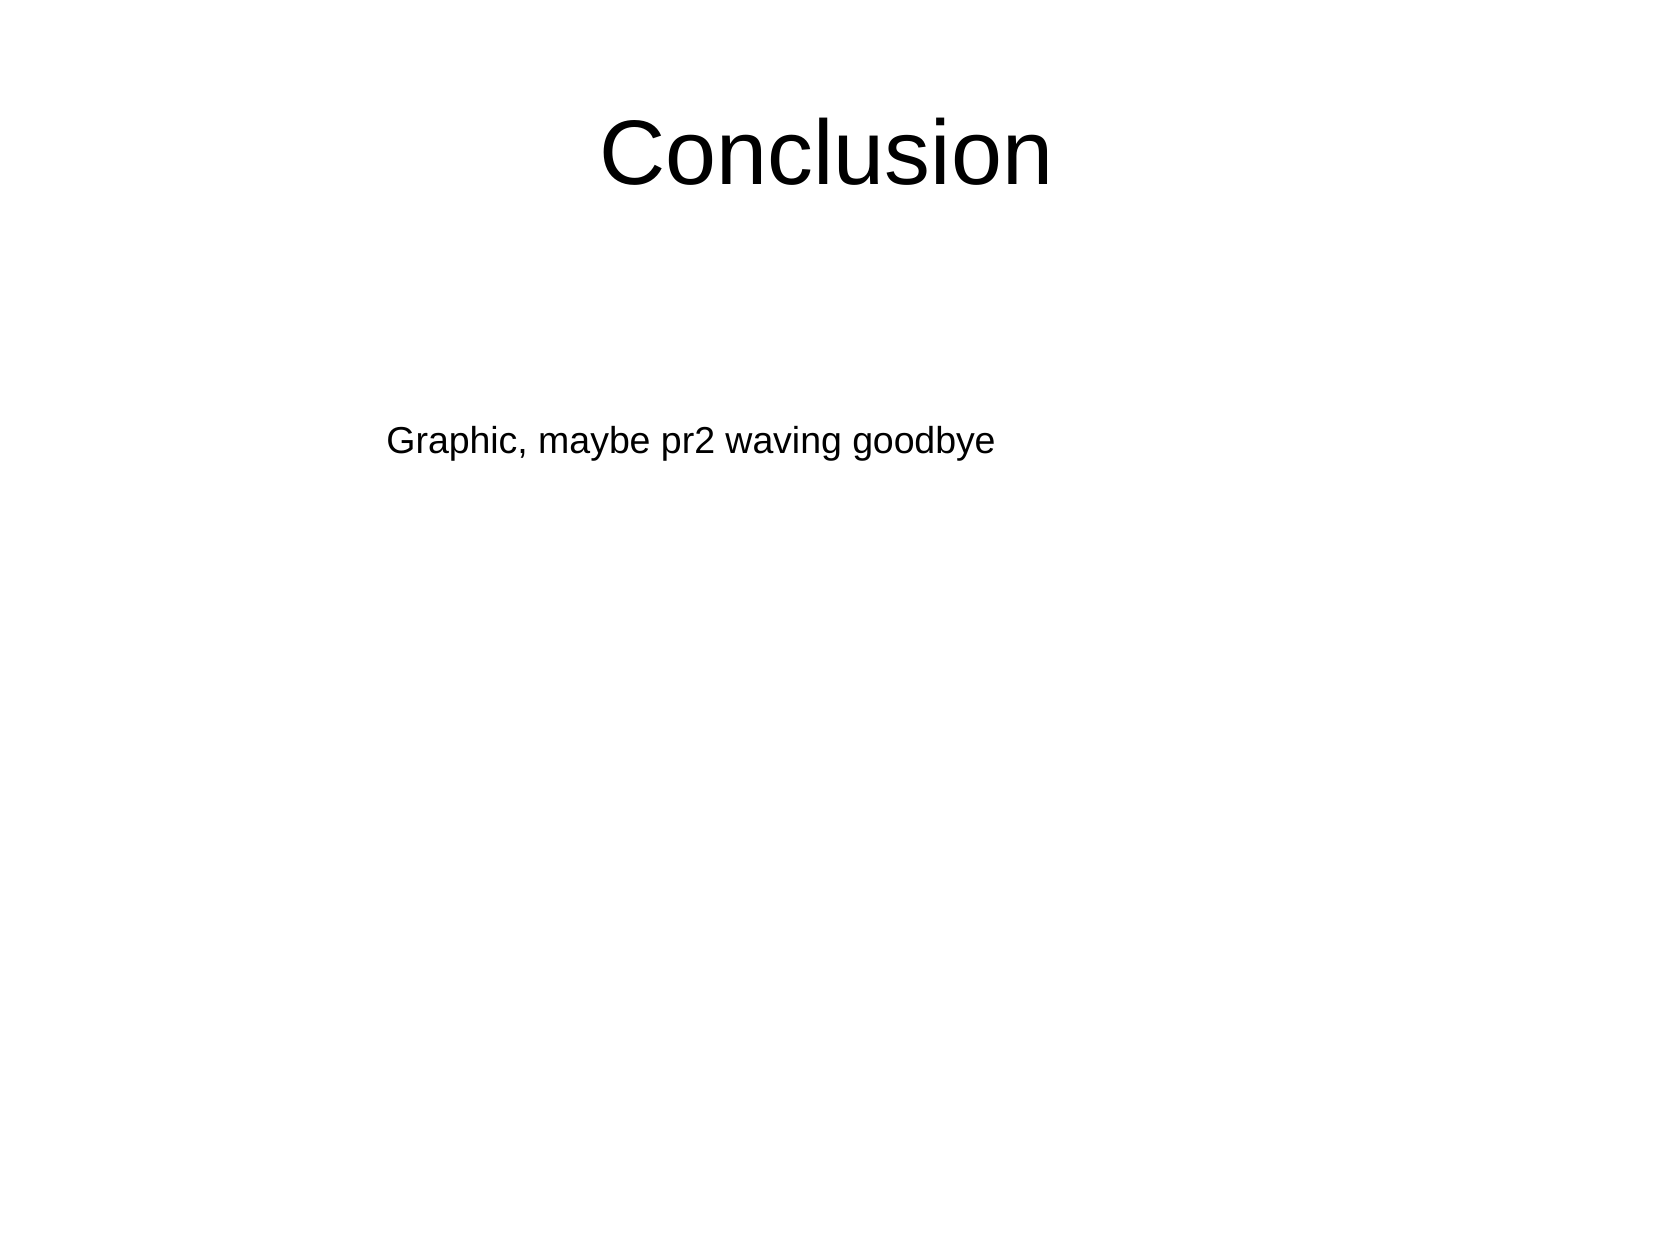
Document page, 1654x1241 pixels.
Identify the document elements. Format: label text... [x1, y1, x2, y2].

text_box Graphic, maybe pr2 waving goodbye [371, 412, 1011, 470]
title Conclusion [82, 56, 1571, 250]
